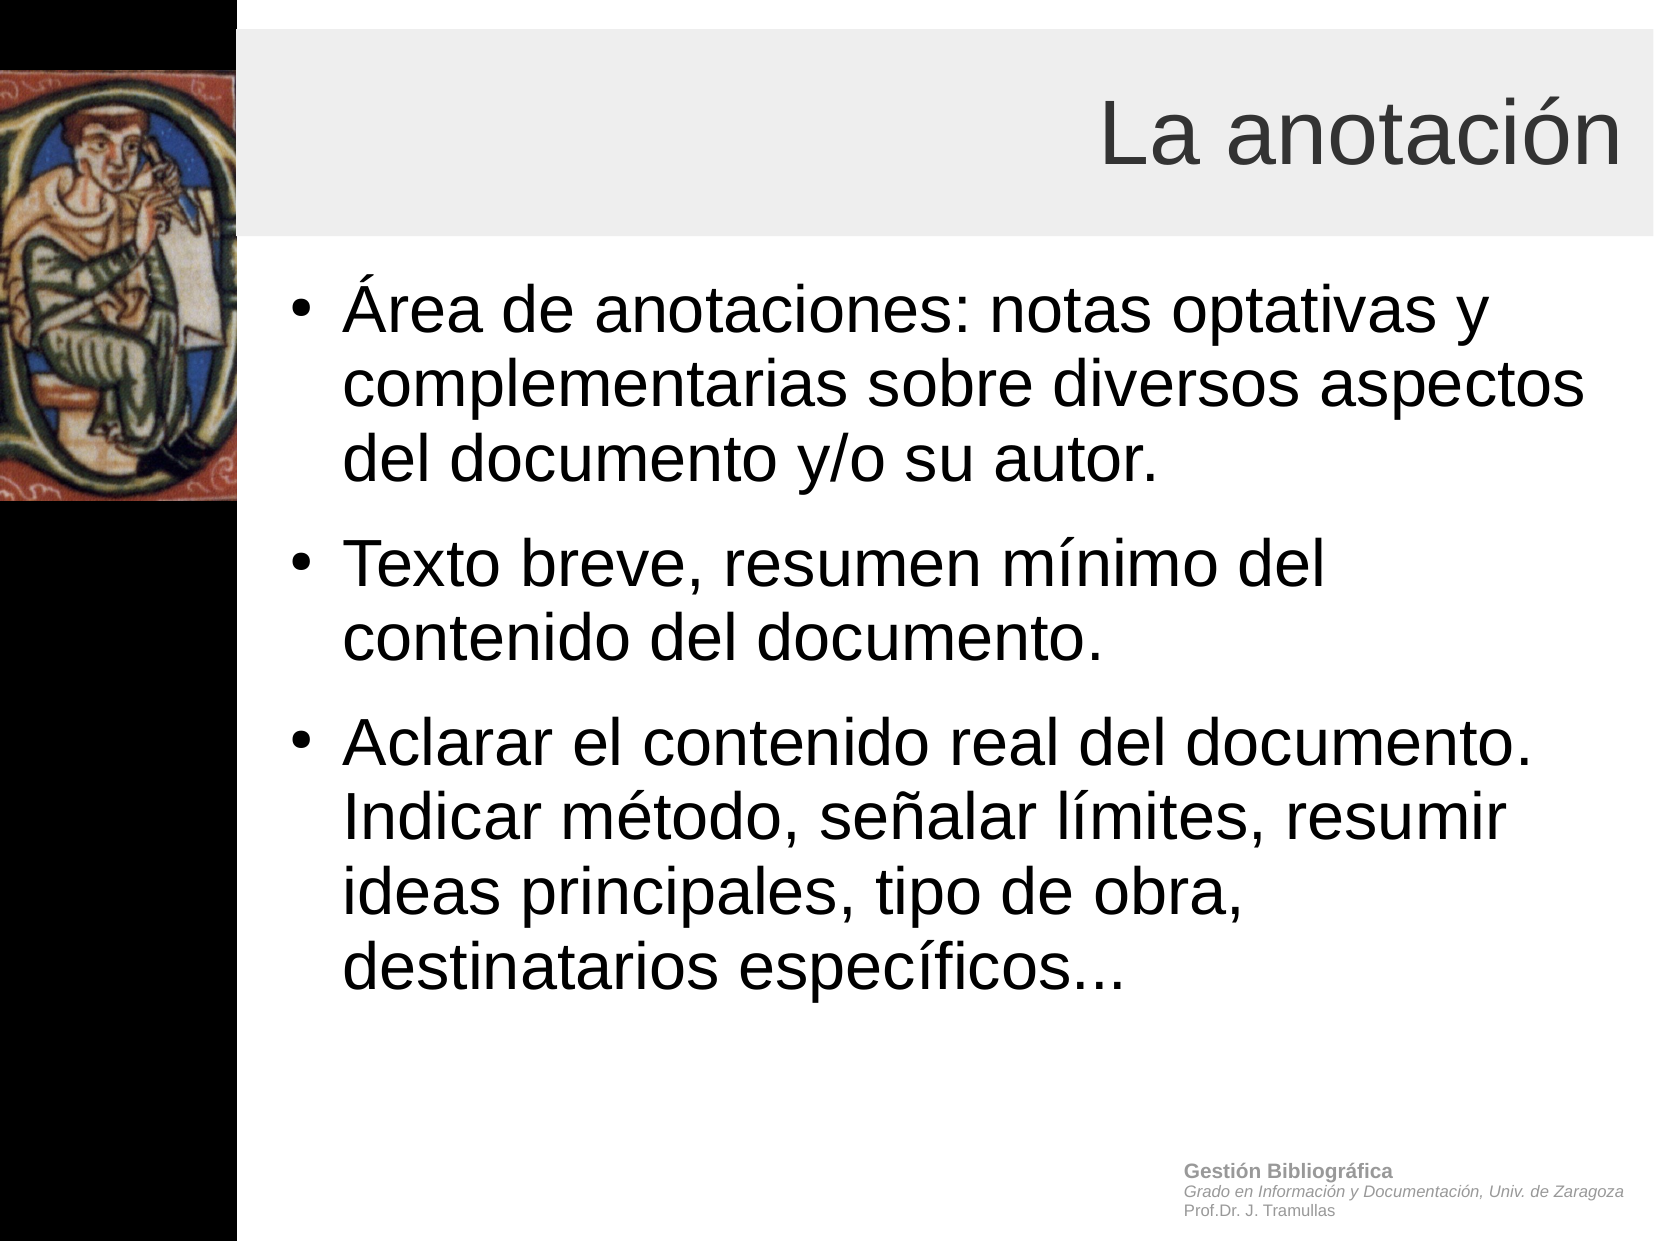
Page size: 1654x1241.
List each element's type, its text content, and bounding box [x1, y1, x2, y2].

picture [0, 70, 237, 501]
title La anotación [236, 29, 1654, 237]
list Área de anotaciones: notas optativas y complementarias sobre diversos aspectos del documento y/o su autor. Texto breve, resumen mínimo del contenido del documento. Aclarar el contenido real del documento. Indicar método, señalar límites, resumir ideas principales, tipo de obra, destinatarios específicos... [271, 271, 1619, 1134]
